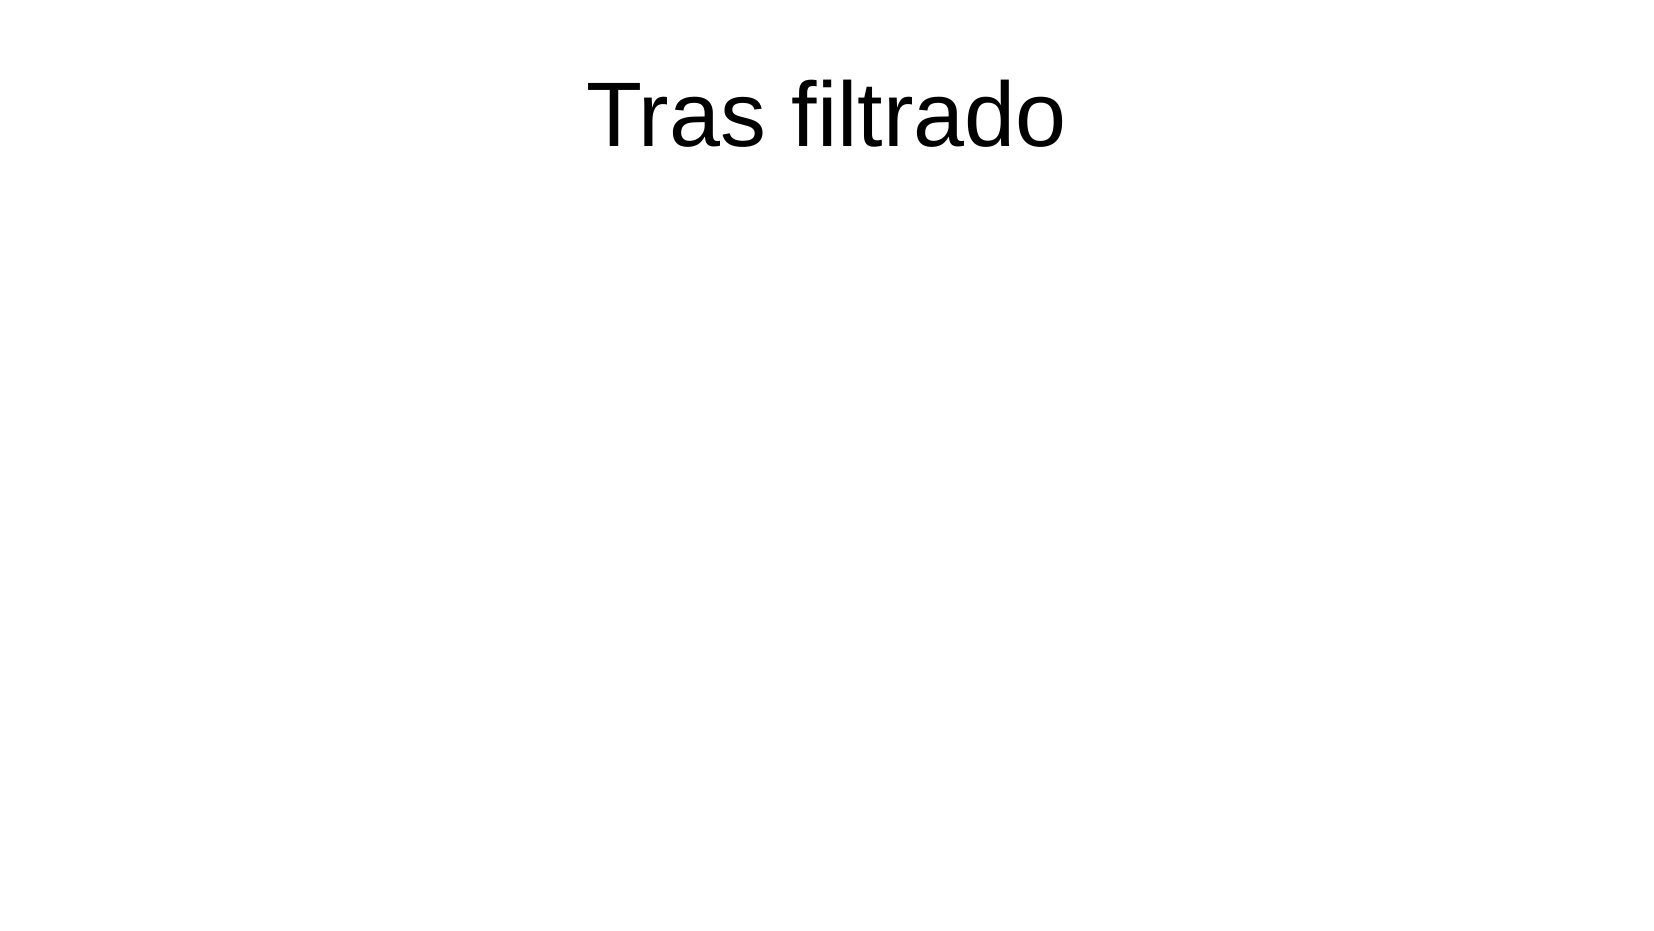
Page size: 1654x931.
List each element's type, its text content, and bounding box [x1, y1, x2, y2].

title Tras filtrado [82, 37, 1571, 193]
